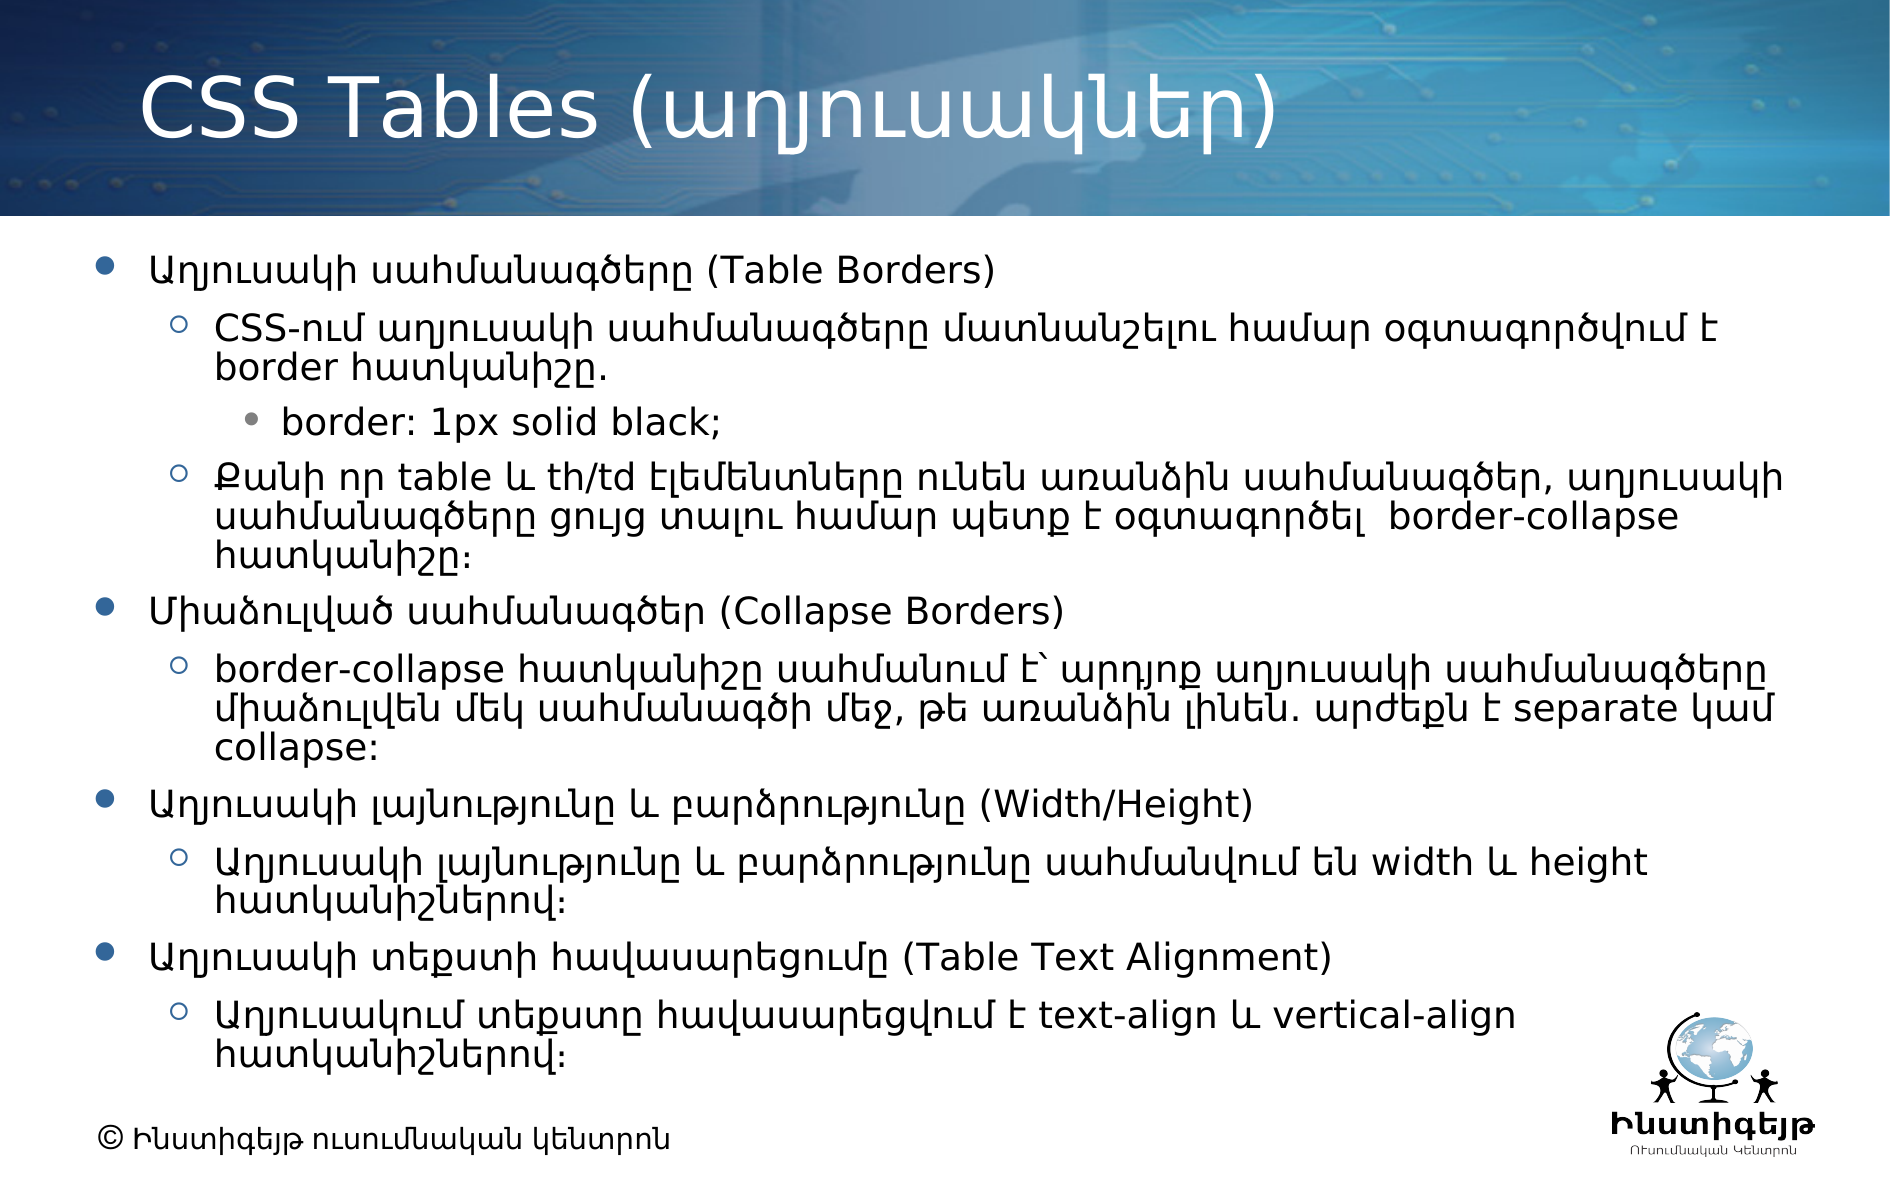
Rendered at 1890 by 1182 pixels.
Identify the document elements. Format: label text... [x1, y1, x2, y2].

picture [1612, 1012, 1815, 1157]
list Աղյուսակի սահմանագծերը (Table Borders) CSS-ում աղյուսակի սահմանագծերը մատնանշելու համար օգտագործվում է border հատկանիշը․ border: 1px solid black; Քանի որ table և th/td էլեմենտները ունեն առանձին սահմանագծեր, աղյուսակի սահմանագծերը ցույց տալու համար պետք է օգտագործել border-collapse հատկանիշը։ Միաձուլված սահմանագծեր (Collapse Borders) border-collapse հատկանիշը սահմանում է՝ արդյոք աղյուսակի սահմանագծերը միաձուլվեն մեկ սահմանագծի մեջ, թե առանձին լինեն․ արժեքն է separate կամ collapse: Աղյուսակի լայնությունը և բարձրությունը (Width/Height) Աղյուսակի լայնությունը և բարձրությունը սահմանվում են width և height հատկանիշներով։ Աղյուսակի տեքստի հավասարեցումը (Table Text Alignment) Աղյուսակում տեքստը հավասարեցվում է text-align և vertical-align հատկանիշներով։ [93, 252, 1820, 279]
picture [0, 0, 1890, 216]
text_box CSS Tables (աղյուսակներ) [138, 82, 1801, 91]
